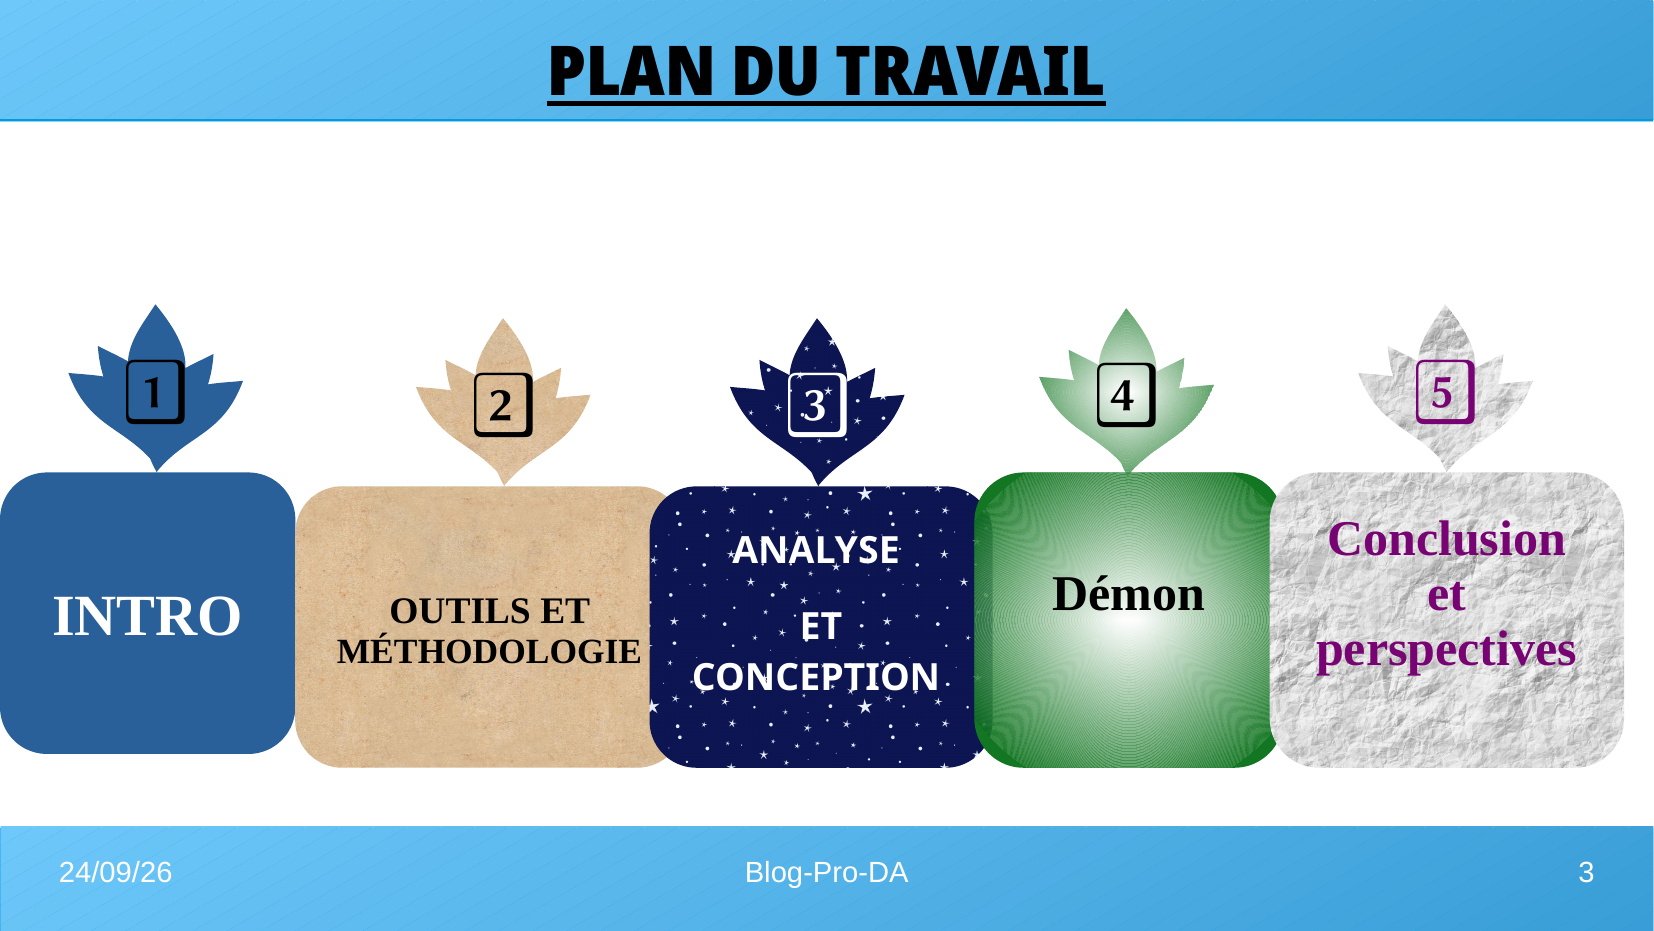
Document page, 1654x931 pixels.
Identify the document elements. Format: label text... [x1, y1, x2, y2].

text_box 4 [1039, 308, 1214, 477]
text_box ANALYSE ET CONCEPTION [649, 486, 984, 768]
text_box 5 [1358, 304, 1533, 473]
text_box 1 [68, 304, 244, 473]
text_box OUTILS ET MÉTHODOLOGIE [295, 486, 666, 768]
text_box INTRO [0, 472, 296, 754]
text_box 2 [415, 318, 591, 487]
text_box Conclusion et perspectives [1269, 472, 1625, 768]
text_box Démon [974, 472, 1276, 768]
title PLAN DU TRAVAIL [59, 21, 1595, 116]
text_box 3 [729, 318, 905, 487]
